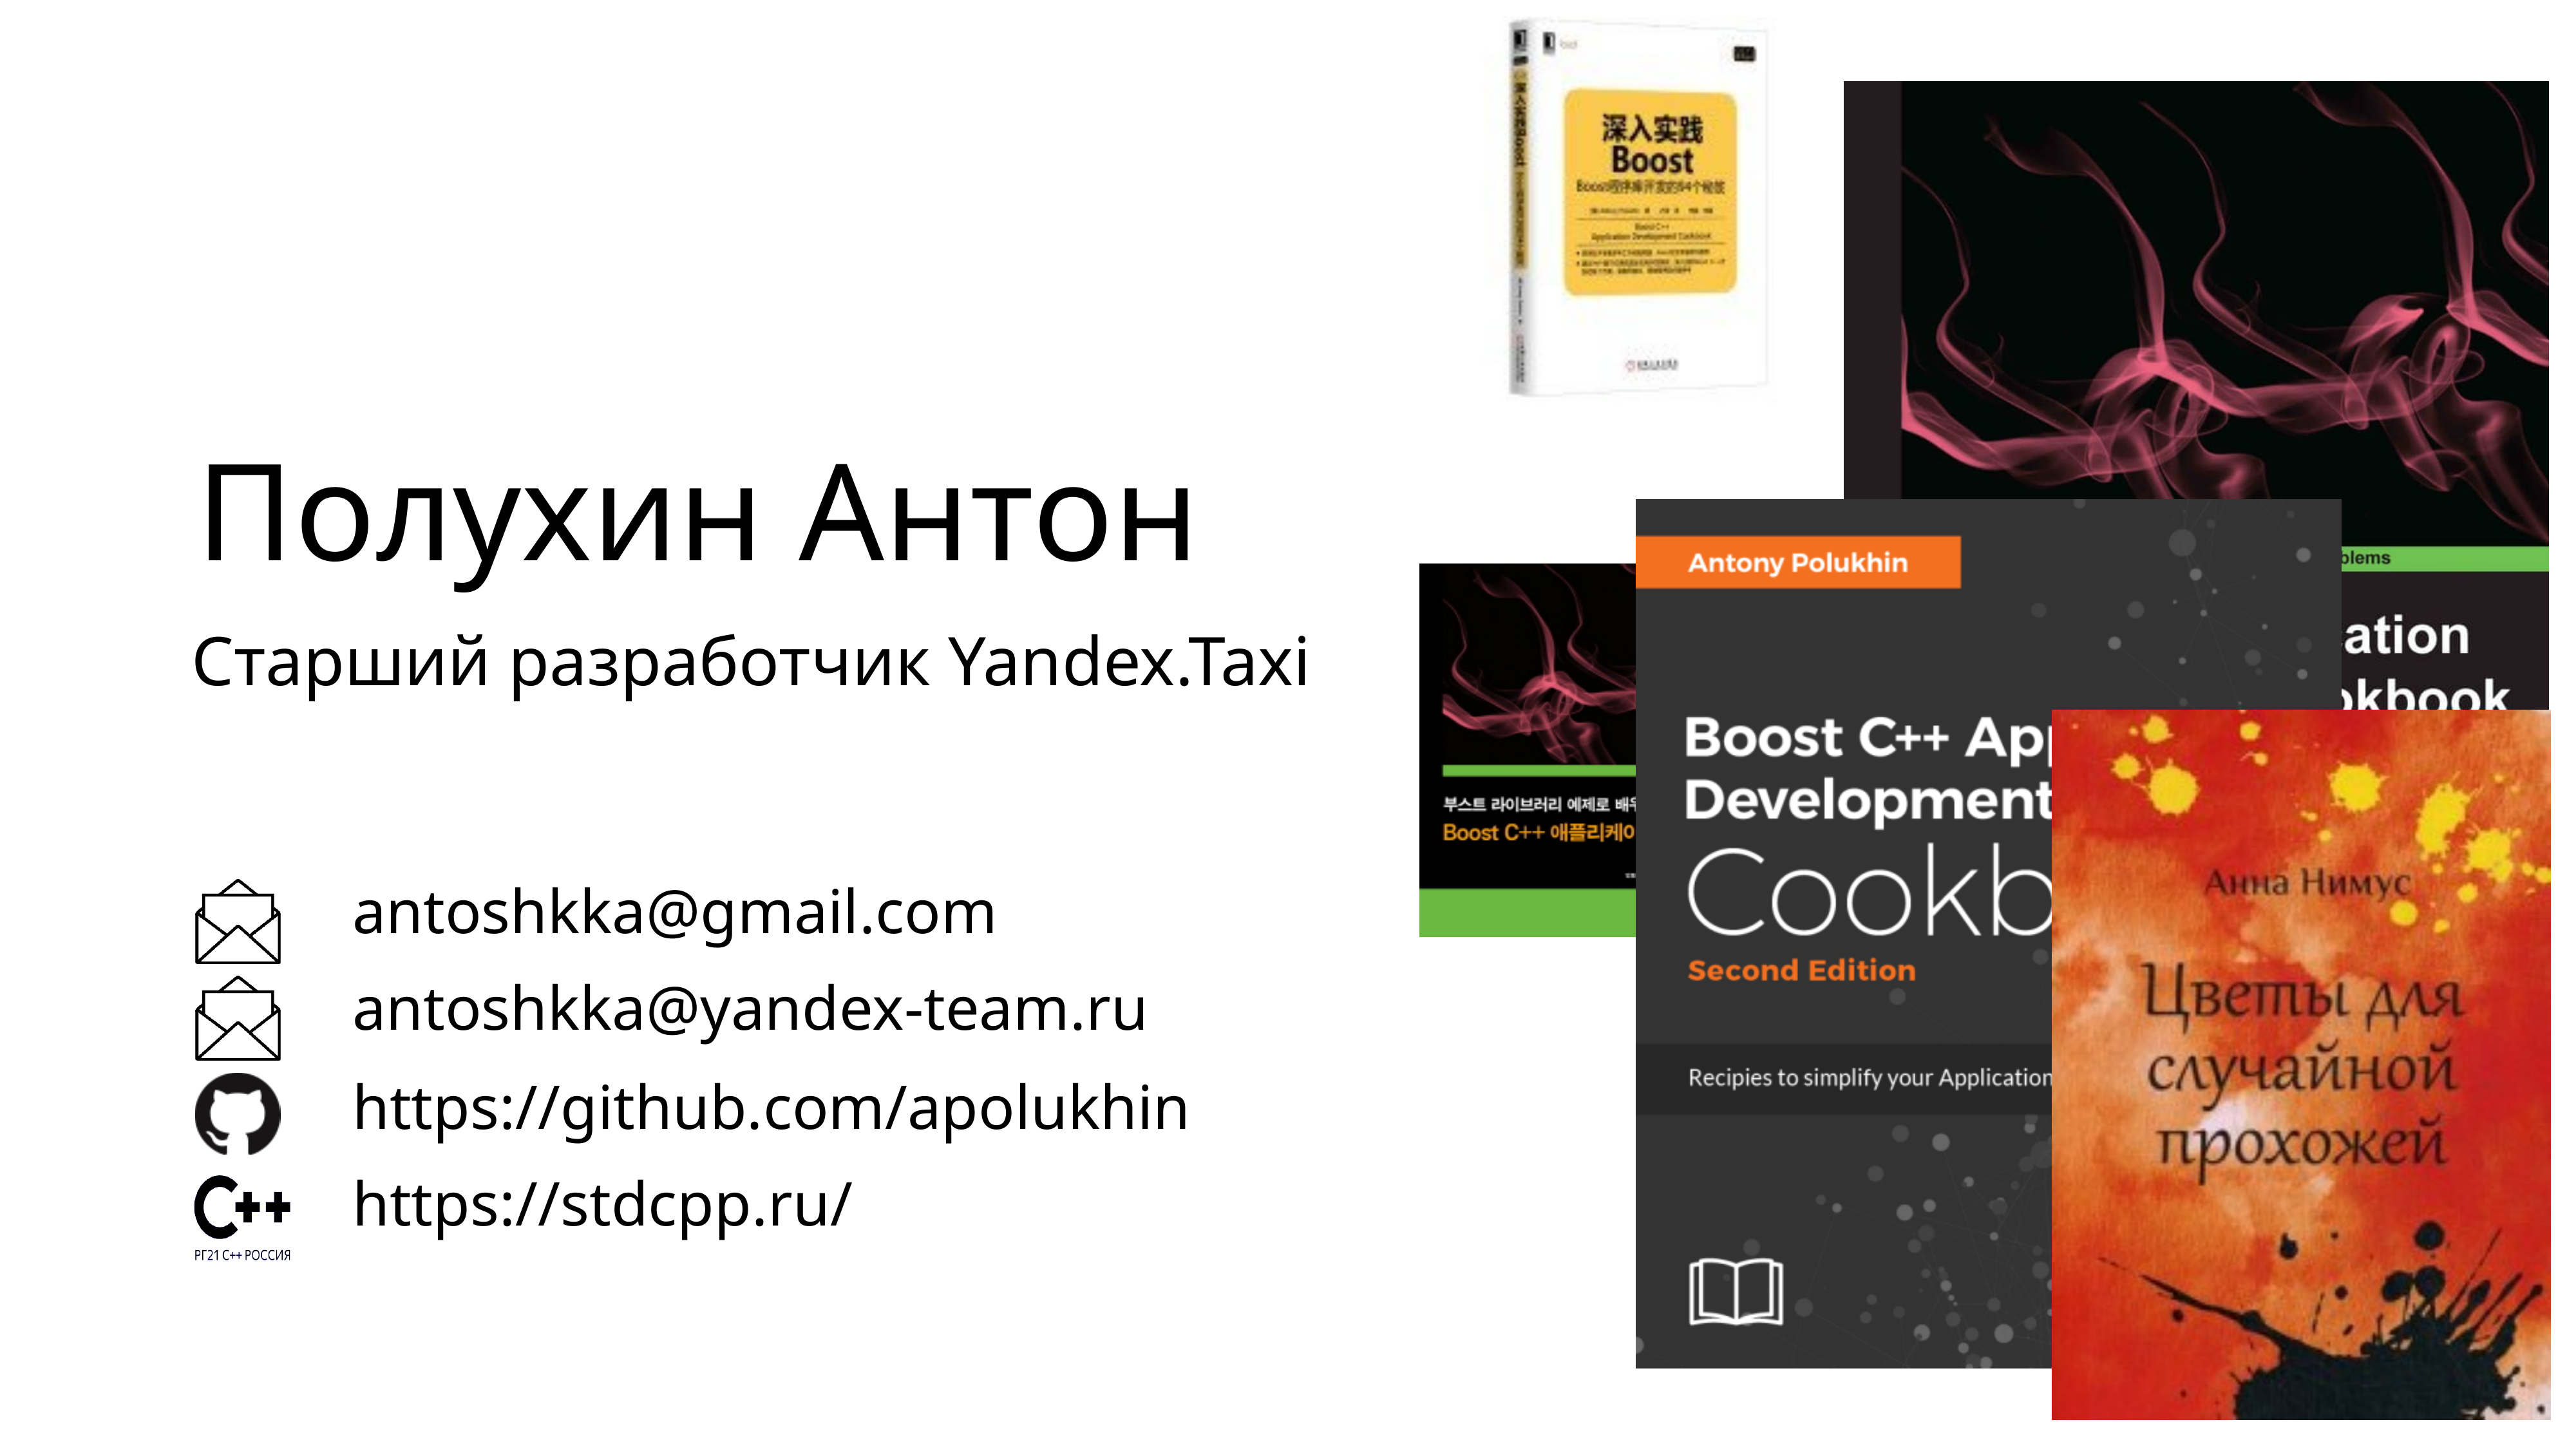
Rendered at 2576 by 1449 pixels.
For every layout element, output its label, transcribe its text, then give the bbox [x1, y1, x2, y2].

list antoshkka@yandex-team.ru [343, 980, 1388, 1042]
picture [172, 1073, 312, 1287]
picture [1419, 81, 2551, 1421]
list antoshkka@gmail.com [343, 881, 1388, 948]
list https://github.com/apolukhin [343, 1077, 1388, 1144]
picture [195, 975, 281, 1061]
list Старший разработчик Yandex.Taxi [190, 618, 1824, 788]
picture [1447, 16, 1832, 402]
list https://stdcpp.ru/ [343, 1173, 1388, 1240]
picture [195, 878, 281, 964]
title Полухин Антон [187, 440, 1824, 619]
